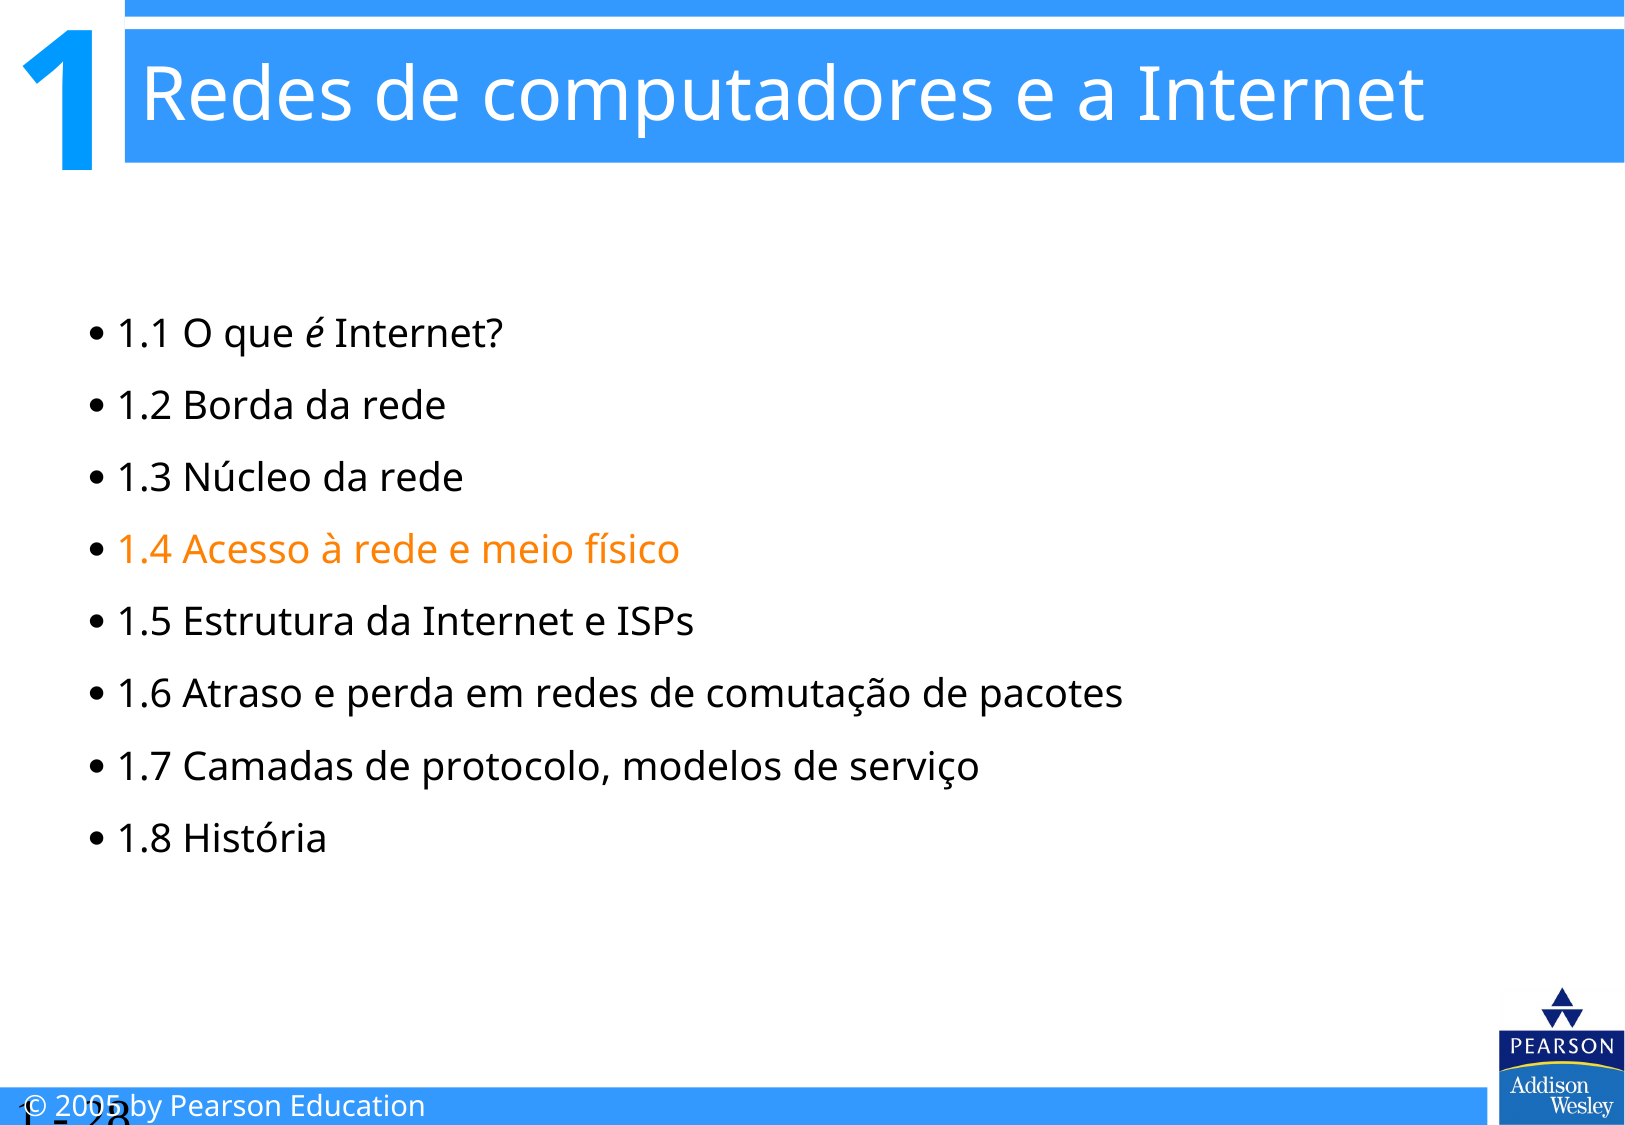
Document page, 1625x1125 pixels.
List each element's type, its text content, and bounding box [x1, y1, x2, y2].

picture [1499, 987, 1625, 1125]
text_box Redes de computadores e a Internet [125, 37, 1625, 138]
list  1.1 O que é Internet?  1.2 Borda da rede  1.3 Núcleo da rede  1.4 Acesso à rede e meio físico  1.5 Estrutura da Internet e ISPs  1.6 Atraso e perda em redes de comutação de pacotes  1.7 Camadas de protocolo, modelos de serviço  1.8 História [0, 299, 1459, 941]
